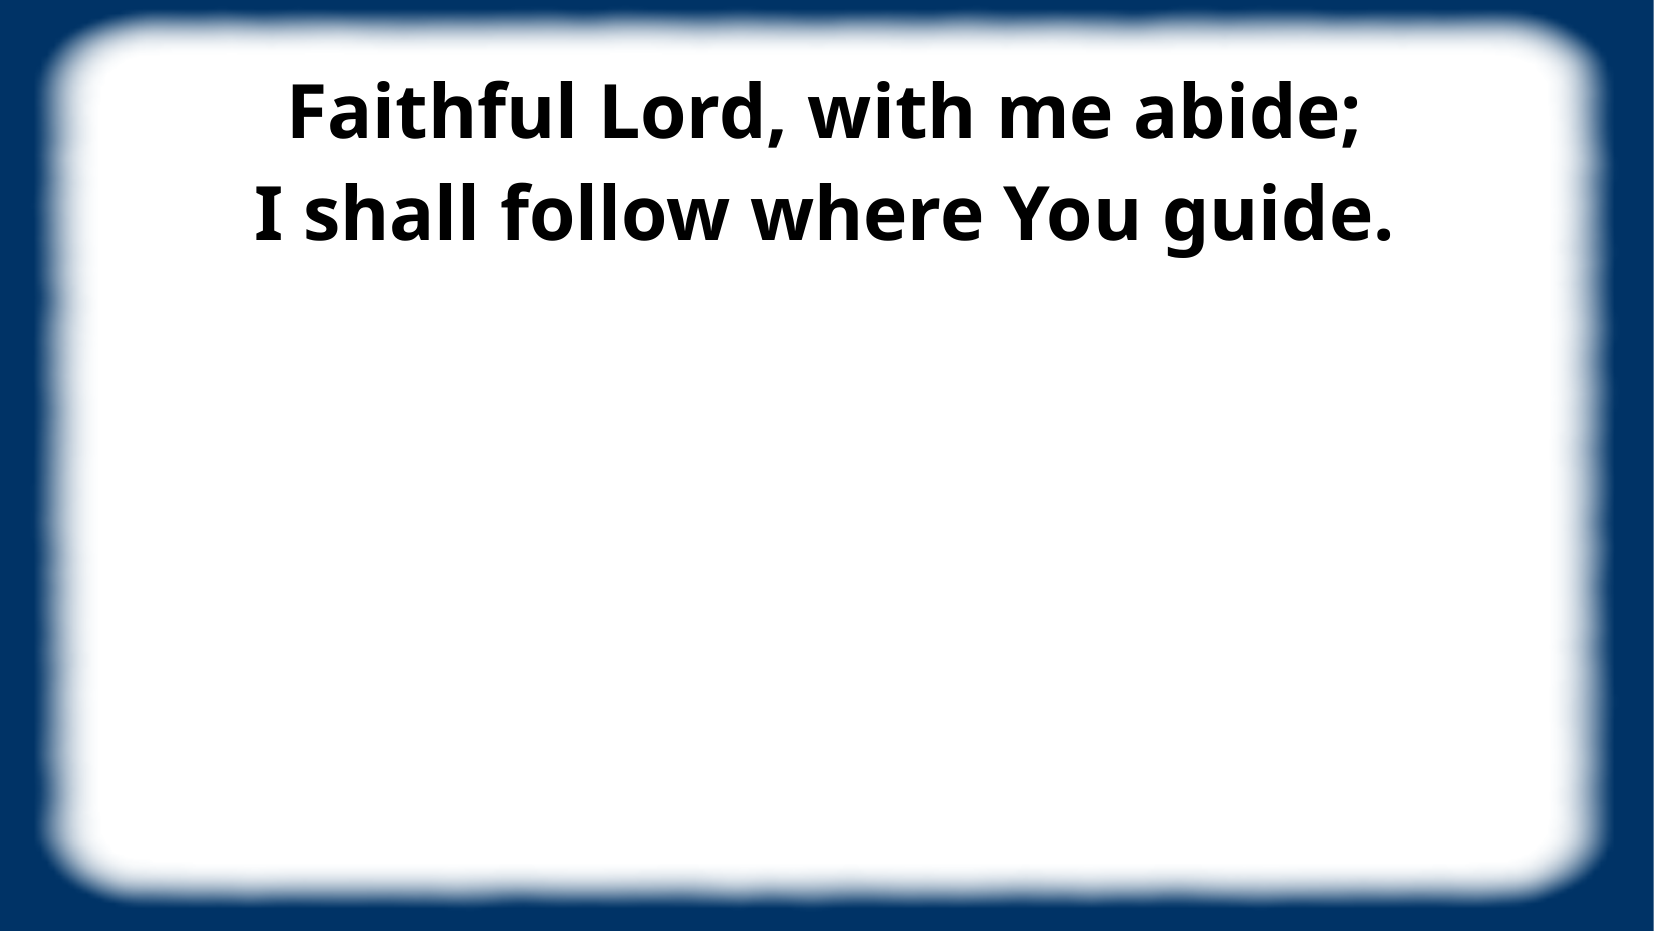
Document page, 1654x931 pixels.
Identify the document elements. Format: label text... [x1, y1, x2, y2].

picture [0, 0, 1654, 931]
text_box Faithful Lord, with me abide; I shall follow where You guide. [90, 50, 1561, 271]
